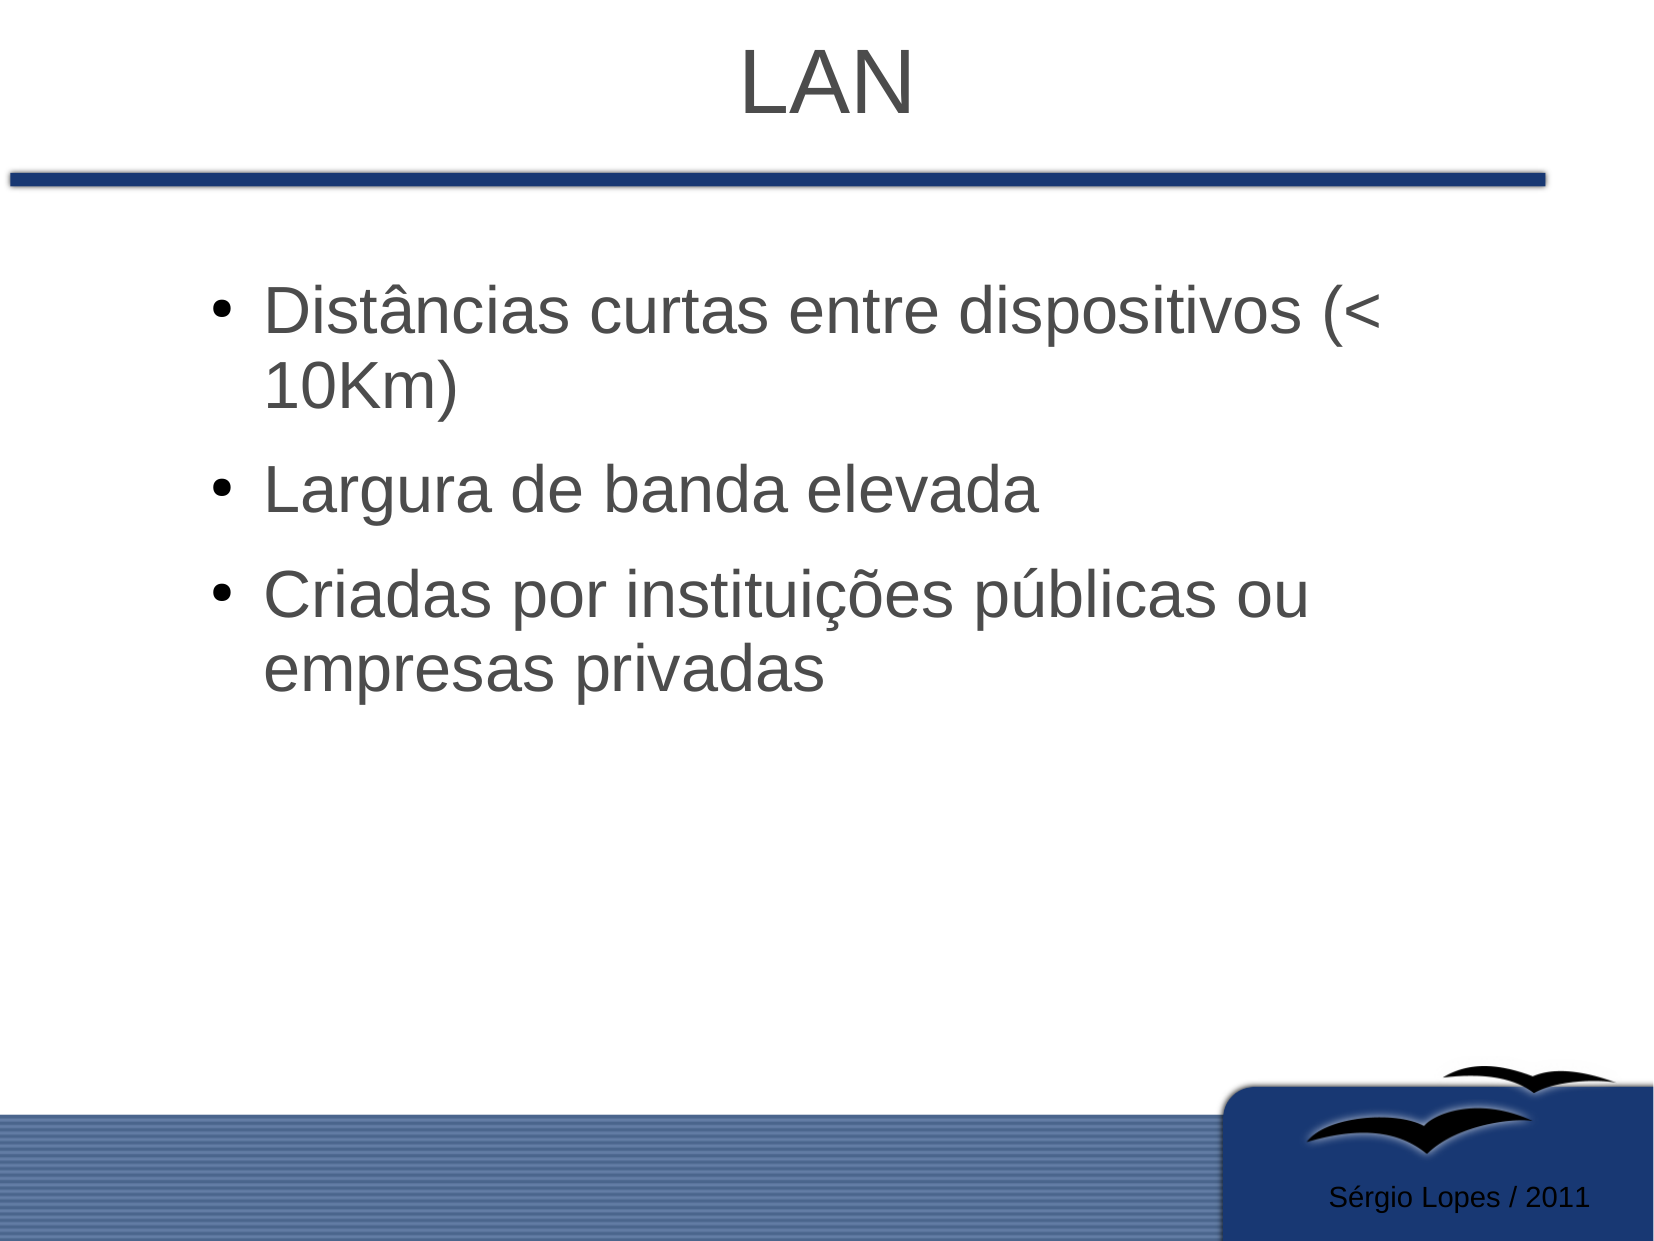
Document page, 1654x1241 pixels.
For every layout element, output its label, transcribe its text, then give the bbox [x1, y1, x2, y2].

picture [0, 0, 1654, 1241]
text_box Sérgio Lopes / 2011 [1328, 1181, 1588, 1214]
list Distâncias curtas entre dispositivos (< 10Km) Largura de banda elevada Criadas por instituições públicas ou empresas privadas [121, 273, 1534, 1056]
title LAN [121, 0, 1534, 164]
